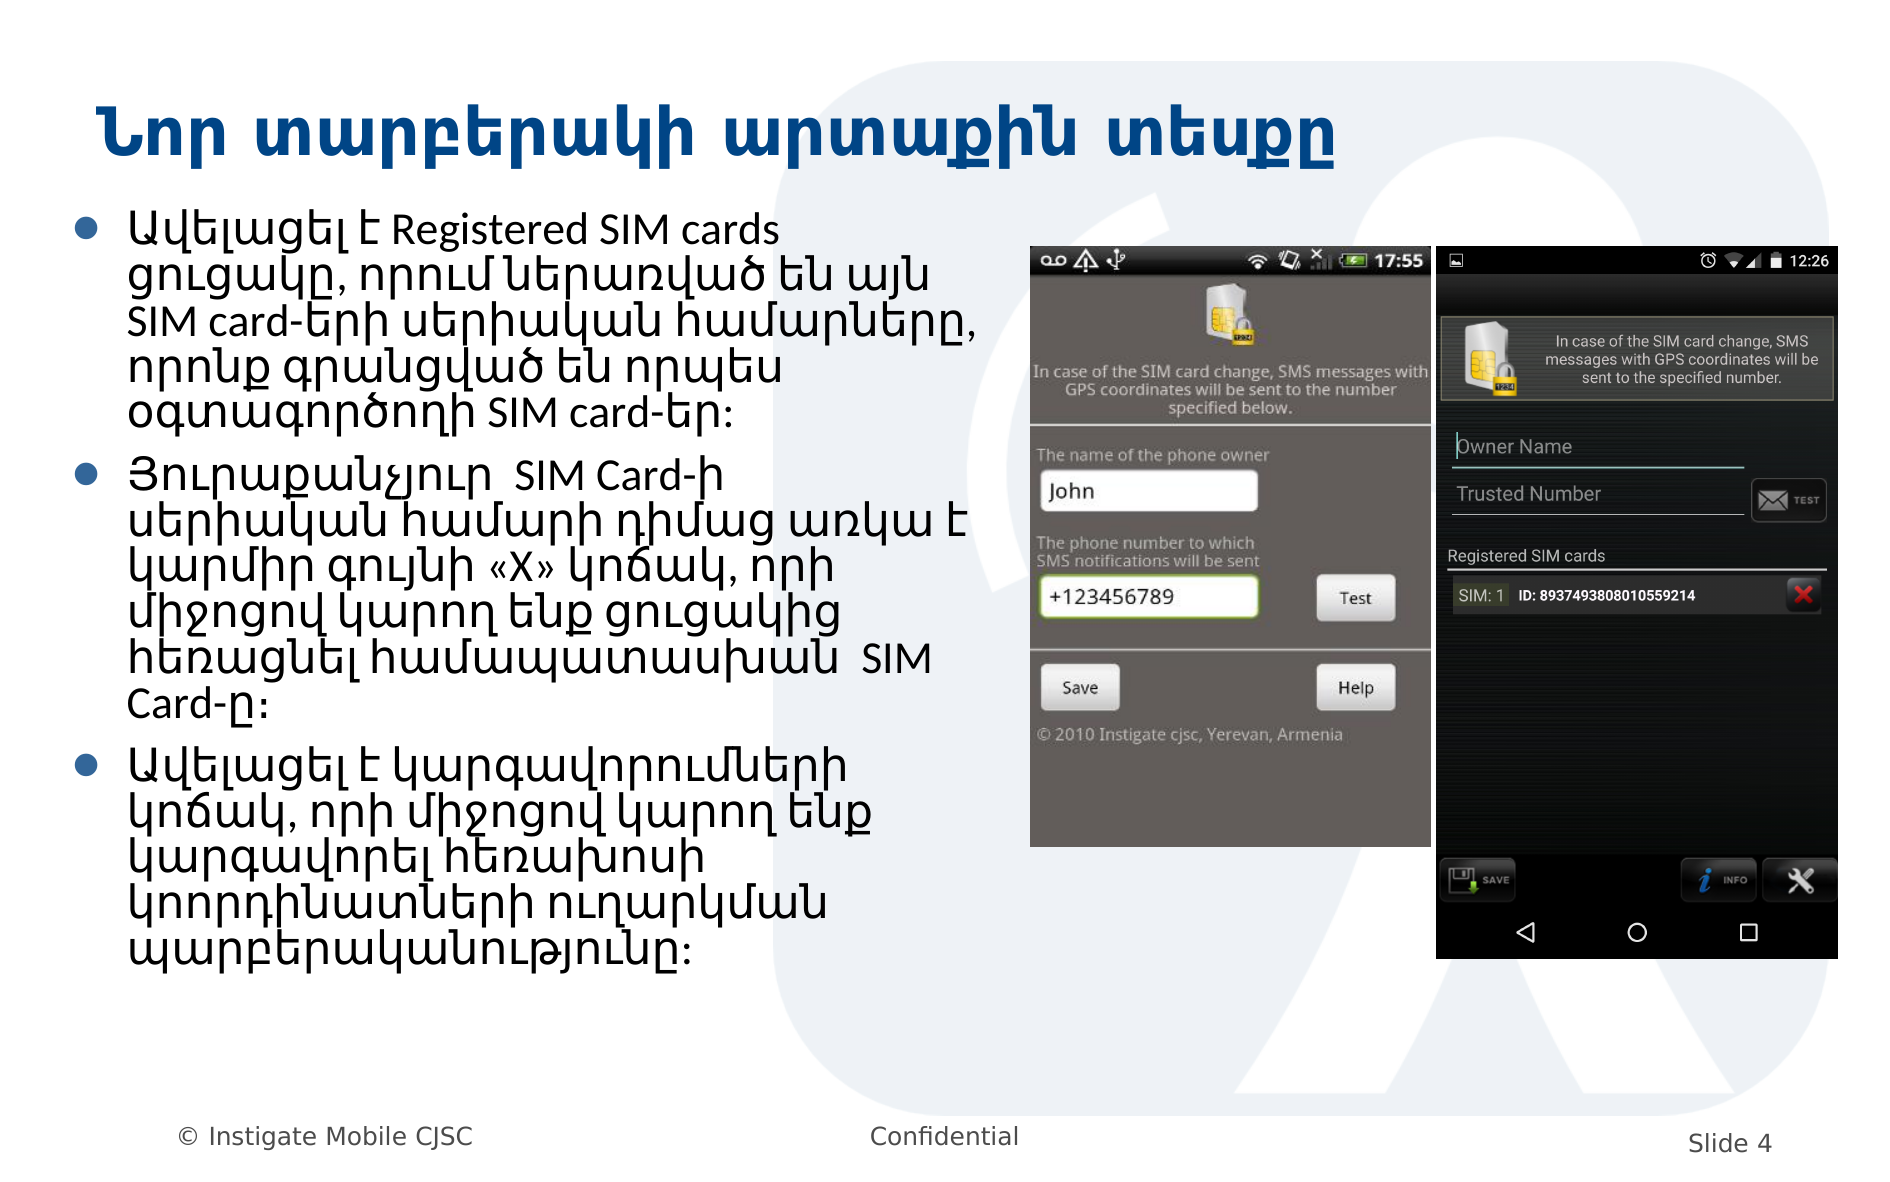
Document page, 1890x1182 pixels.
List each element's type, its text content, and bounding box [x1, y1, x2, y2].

title Նոր տարբերակի արտաքին տեսքը [96, 47, 1794, 217]
picture [1030, 246, 1431, 847]
picture [1436, 246, 1838, 960]
list Ավելացել է Registered SIM cards ցուցակը, որում ներառված են այն SIM card-երի սերիական համարները, որոնք գրանցված են որպես օգտագործողի SIM card-եր: Յուրաքանչյուր SIM Card-ի սերիական համարի դիմաց առկա է կարմիր գույնի «X» կոճակ, որի միջոցով կարող ենք ցուցակից հեռացնել համապատասխան SIM Card-ը։ Ավելացել է կարգավորումների կոճակ, որի միջոցով կարող ենք կարգավորել հեռախոսի կոորդինատների ուղարկման պարբերականությունը: [71, 210, 989, 1108]
